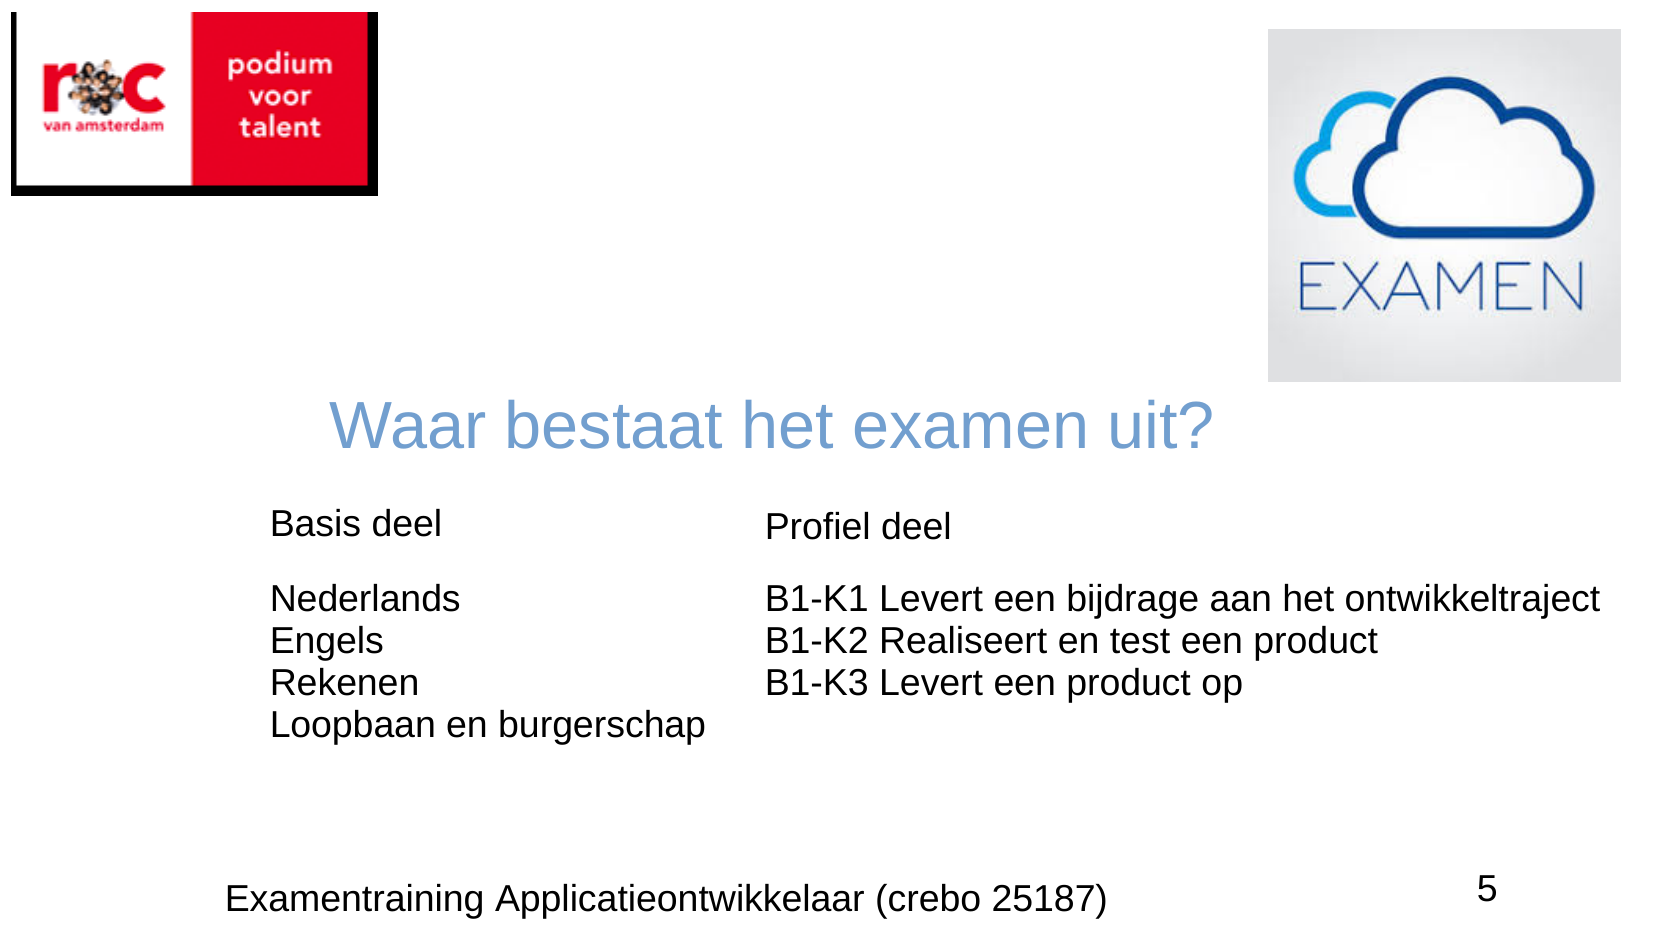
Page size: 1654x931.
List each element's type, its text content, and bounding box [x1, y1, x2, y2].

text_box Nederlands Engels Rekenen Loopbaan en burgerschap [255, 570, 750, 753]
text_box Examentraining Applicatieontwikkelaar (crebo 25187) [210, 870, 1462, 927]
text_box Basis deel [255, 495, 661, 556]
text_box Waar bestaat het examen uit? [315, 381, 1321, 570]
picture [1268, 29, 1621, 382]
text_box B1-K1 Levert een bijdrage aan het ontwikkeltraject B1-K2 Realiseert en test een product B1-K3 Levert een product op [750, 570, 1636, 796]
text_box <number> [1462, 860, 1654, 931]
picture [11, 12, 378, 196]
text_box Profiel deel [750, 498, 1006, 556]
